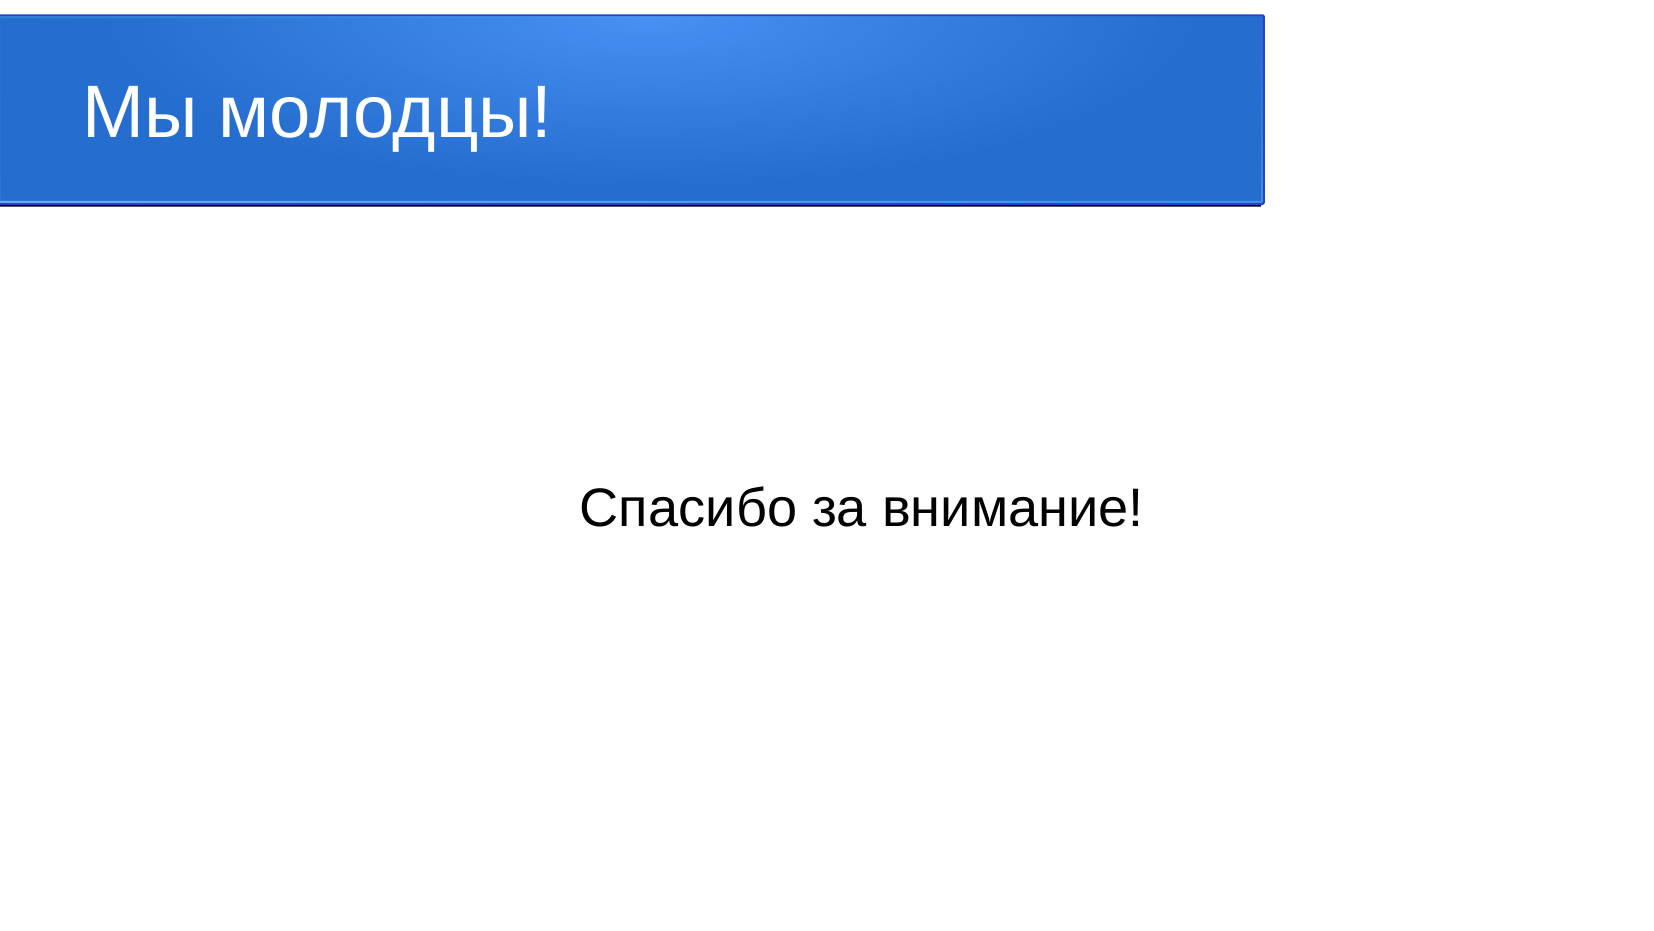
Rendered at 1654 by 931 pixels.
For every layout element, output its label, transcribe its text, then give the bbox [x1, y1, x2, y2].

list Спасибо за внимание! [82, 224, 1571, 764]
title Мы молодцы! [82, 35, 1235, 189]
